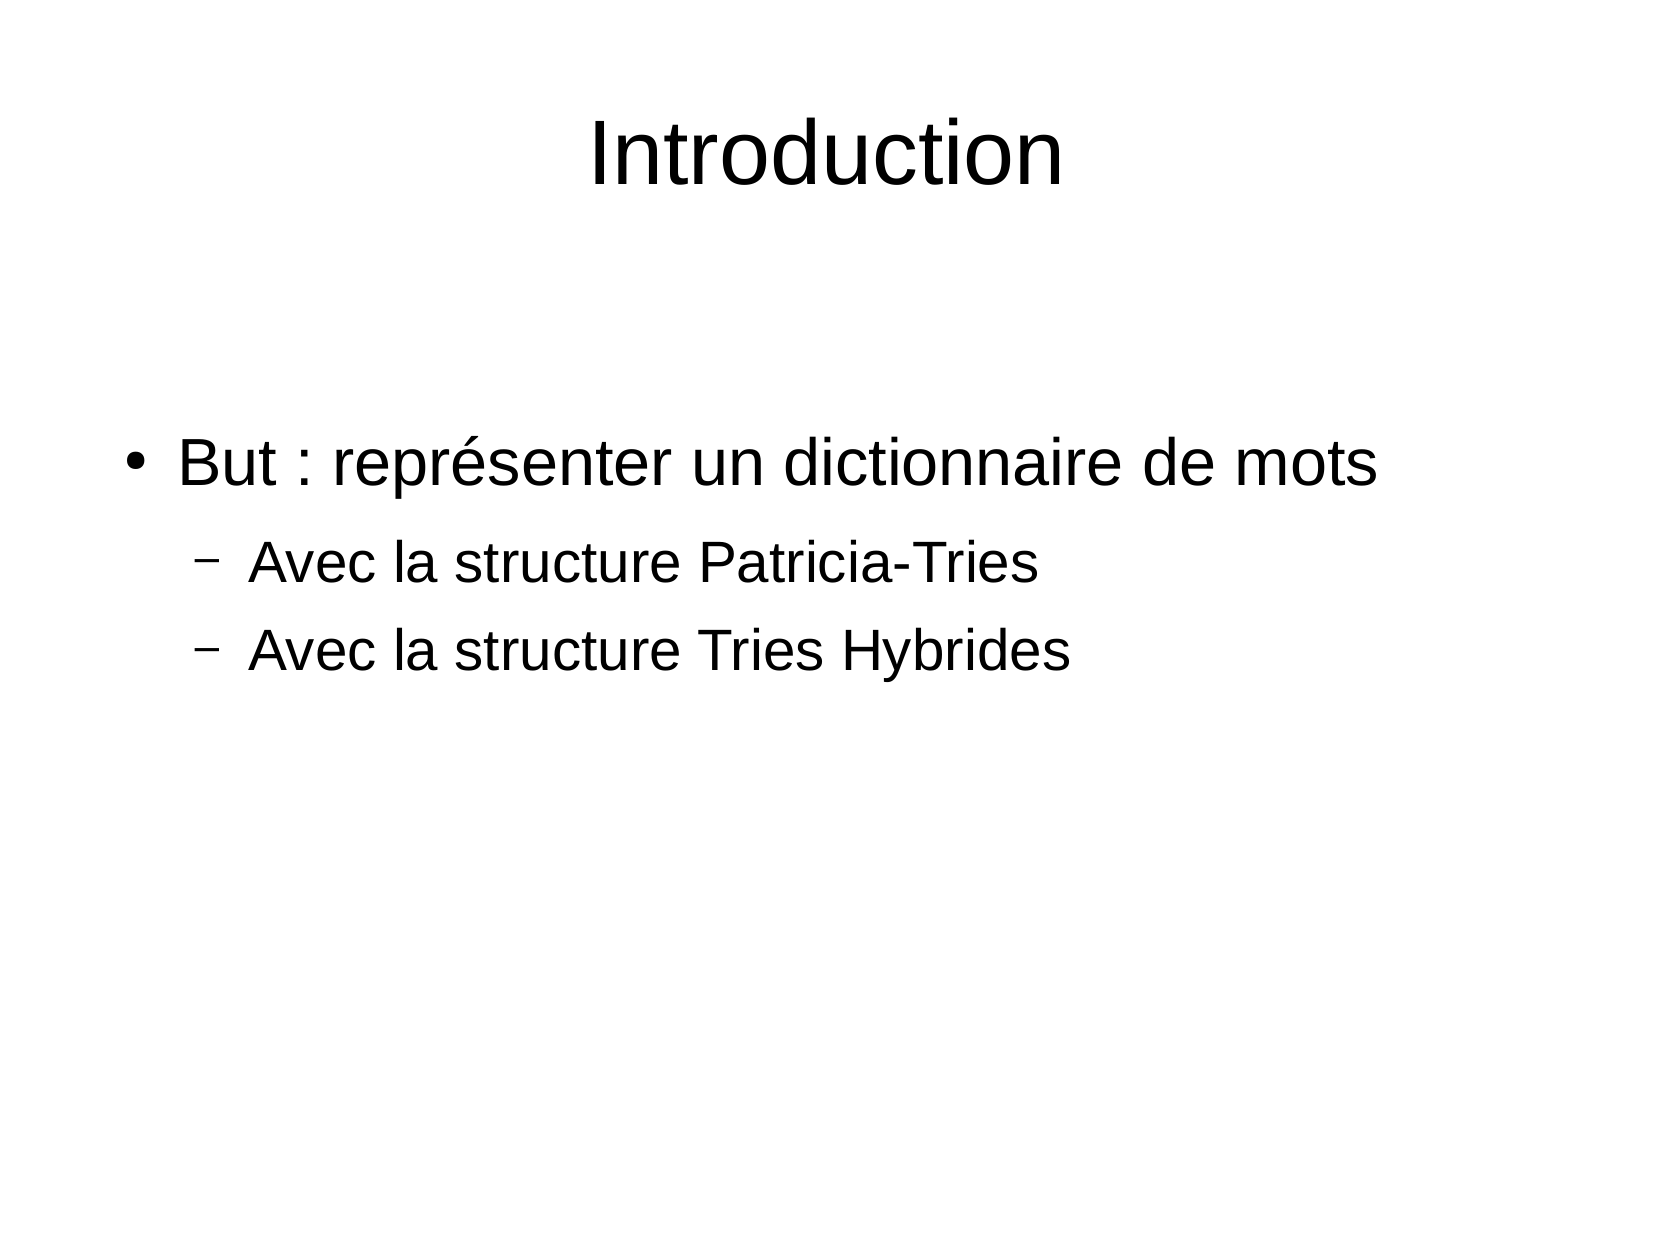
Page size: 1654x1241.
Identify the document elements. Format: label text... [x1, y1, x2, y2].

list But : représenter un dictionnaire de mots Avec la structure Patricia-Tries Avec la structure Tries Hybrides [106, 425, 1571, 1010]
title Introduction [82, 49, 1571, 257]
